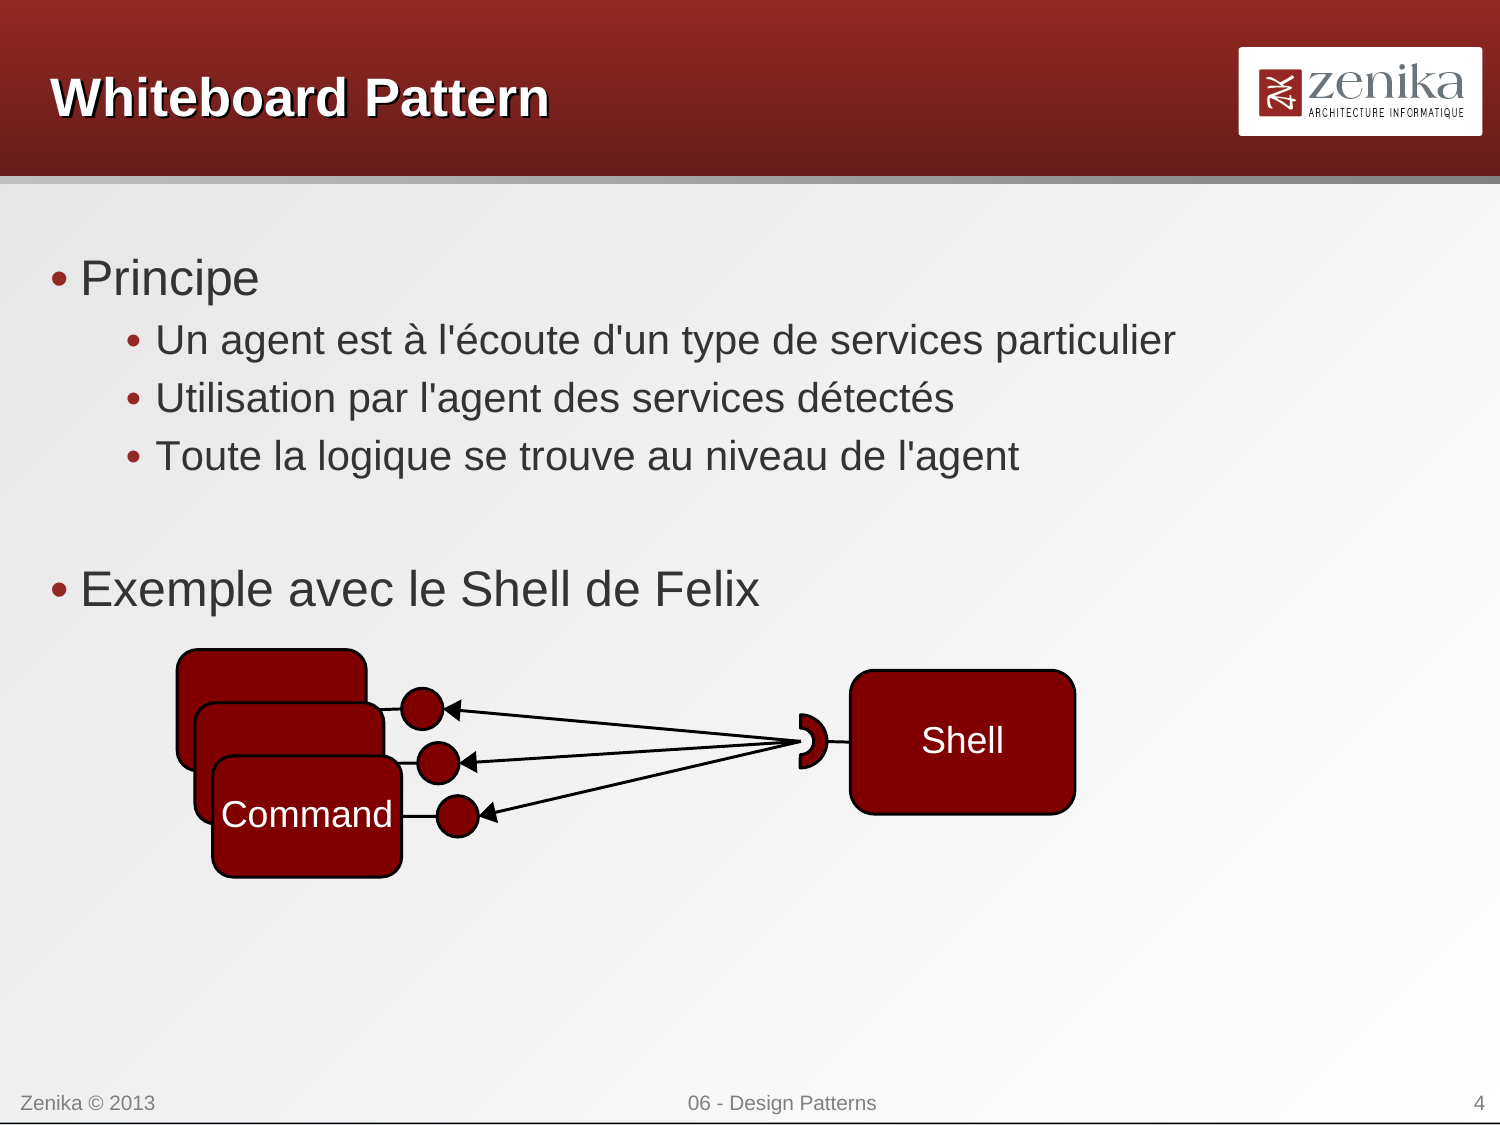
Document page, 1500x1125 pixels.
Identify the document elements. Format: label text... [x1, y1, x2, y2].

text_box [401, 688, 443, 730]
text_box Shell [850, 670, 1075, 815]
title Whiteboard Pattern [50, 22, 1206, 172]
picture [1257, 58, 1464, 125]
text_box [437, 795, 479, 838]
text_box [417, 742, 459, 784]
list Principe Un agent est à l'écoute d'un type de services particulier Utilisation par l'agent des services détectés Toute la logique se trouve au niveau de l'agent Exemple avec le Shell de Felix [50, 249, 1435, 1064]
text_box Command [212, 755, 402, 878]
text_box [800, 714, 827, 768]
text_box [177, 649, 384, 824]
